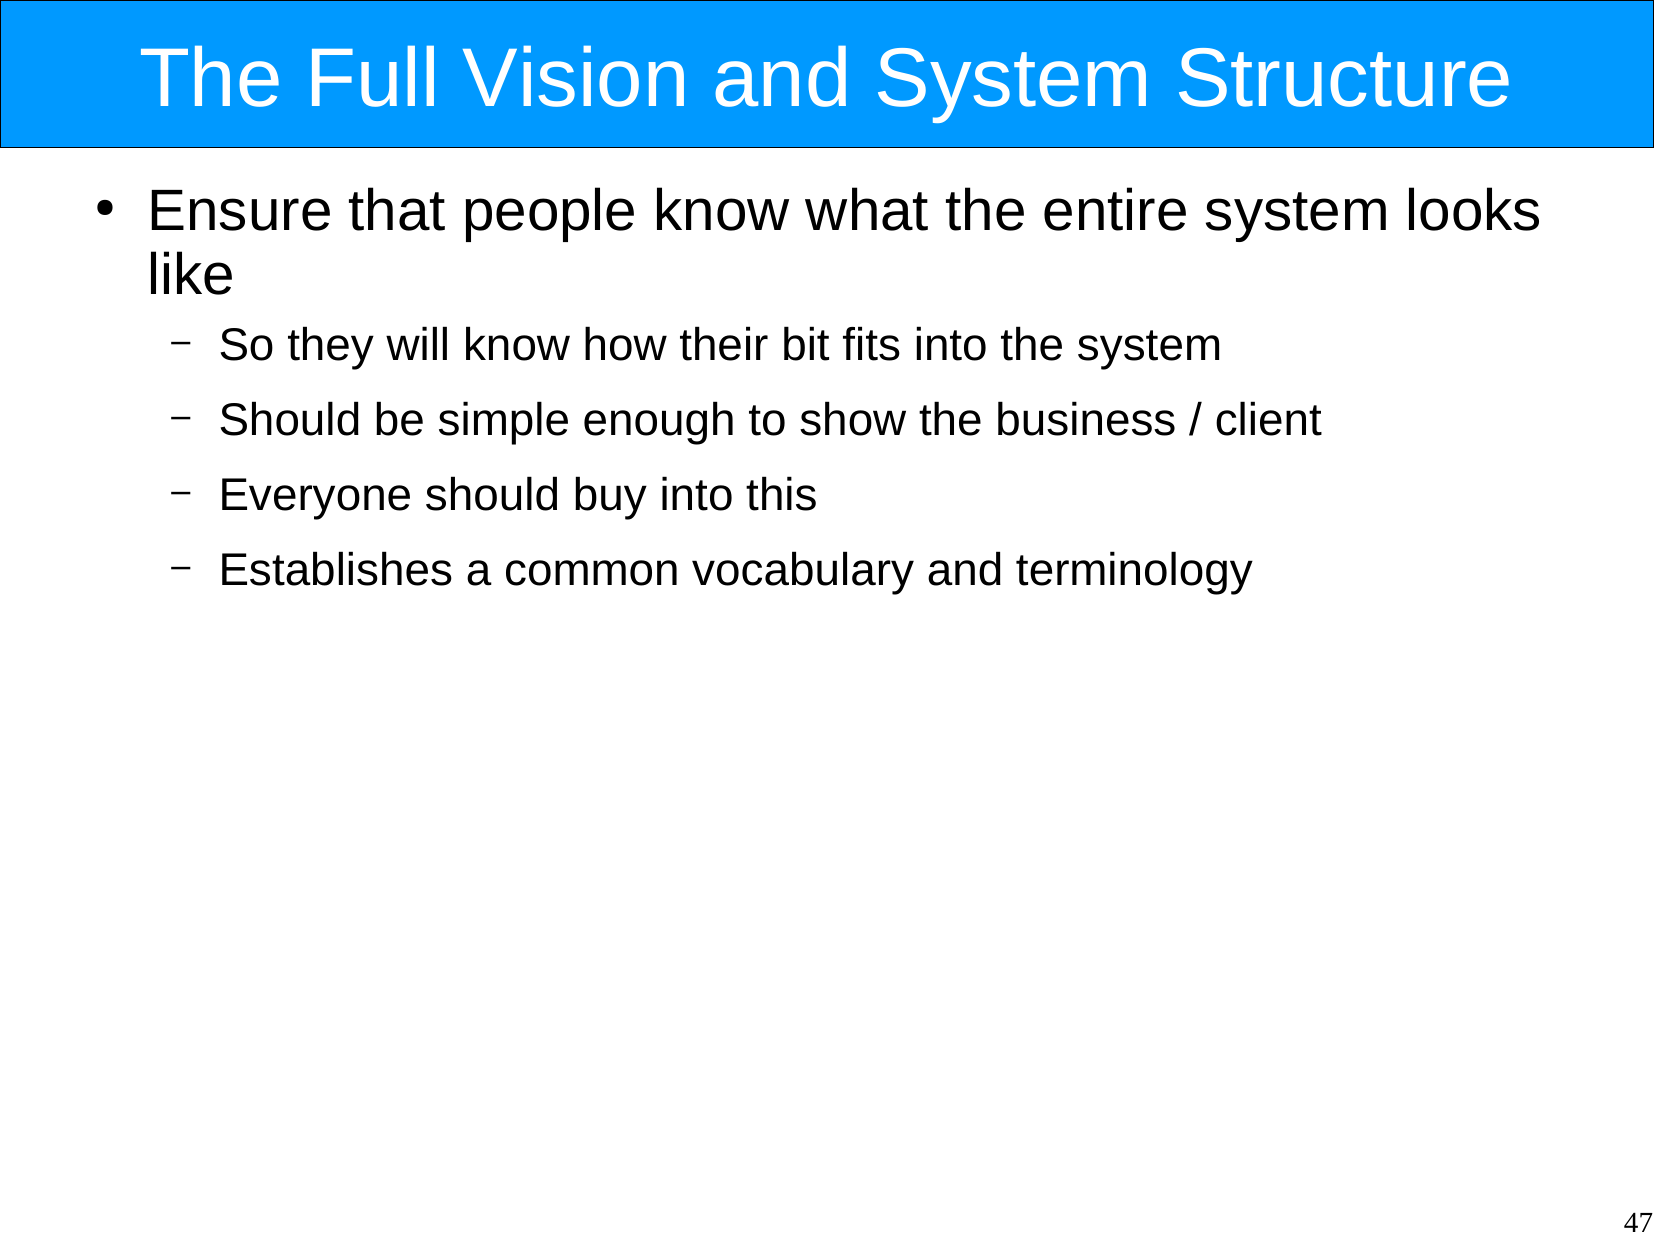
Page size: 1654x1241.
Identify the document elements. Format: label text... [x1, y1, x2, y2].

list Ensure that people know what the entire system looks like So they will know how their bit fits into the system Should be simple enough to show the business / client Everyone should buy into this Establishes a common vocabulary and terminology [76, 177, 1565, 1196]
title The Full Vision and System Structure [82, 21, 1571, 135]
